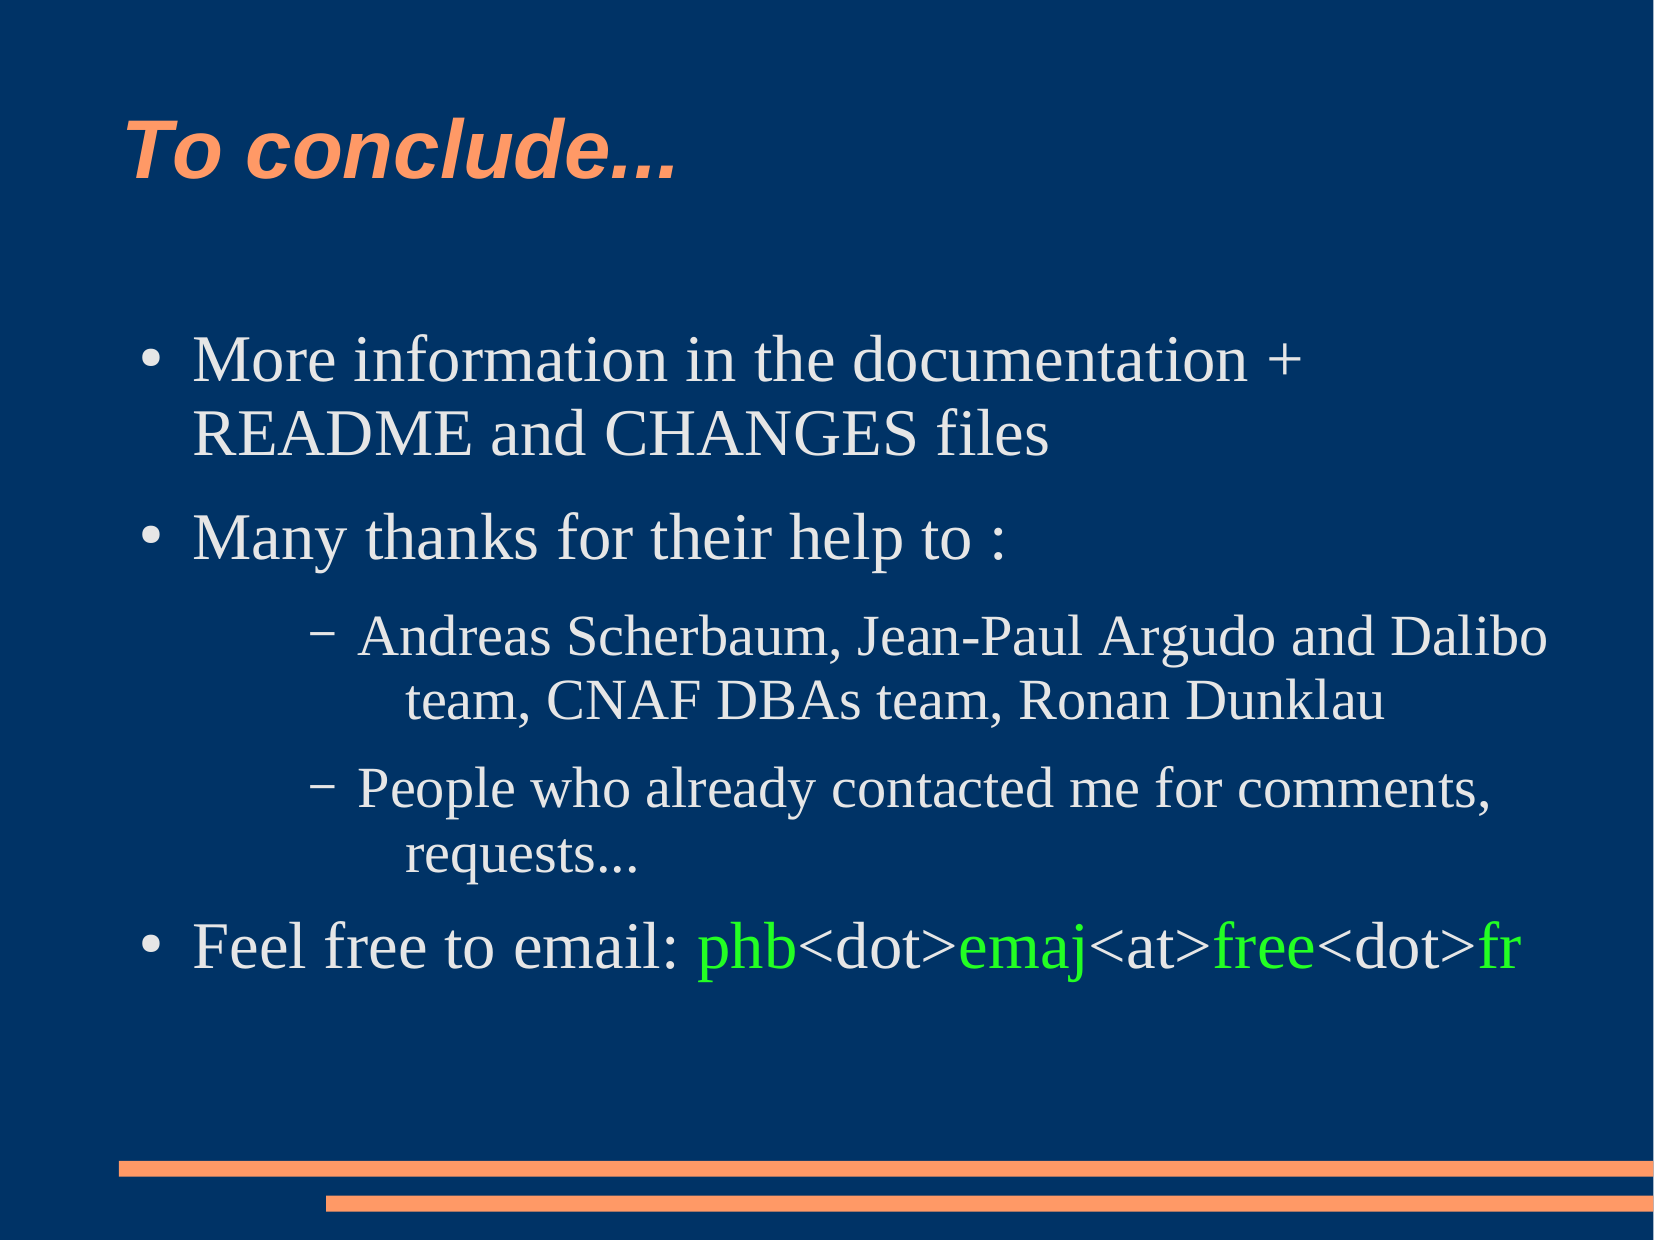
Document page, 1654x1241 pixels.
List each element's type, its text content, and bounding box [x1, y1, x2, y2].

list More information in the documentation + README and CHANGES files Many thanks for their help to : Andreas Scherbaum, Jean-Paul Argudo and Dalibo team, CNAF DBAs team, Ronan Dunklau People who already contacted me for comments, requests... Feel free to email: phb<dot>emaj<at>free<dot>fr [121, 322, 1561, 1118]
title To conclude... [121, 53, 1534, 246]
